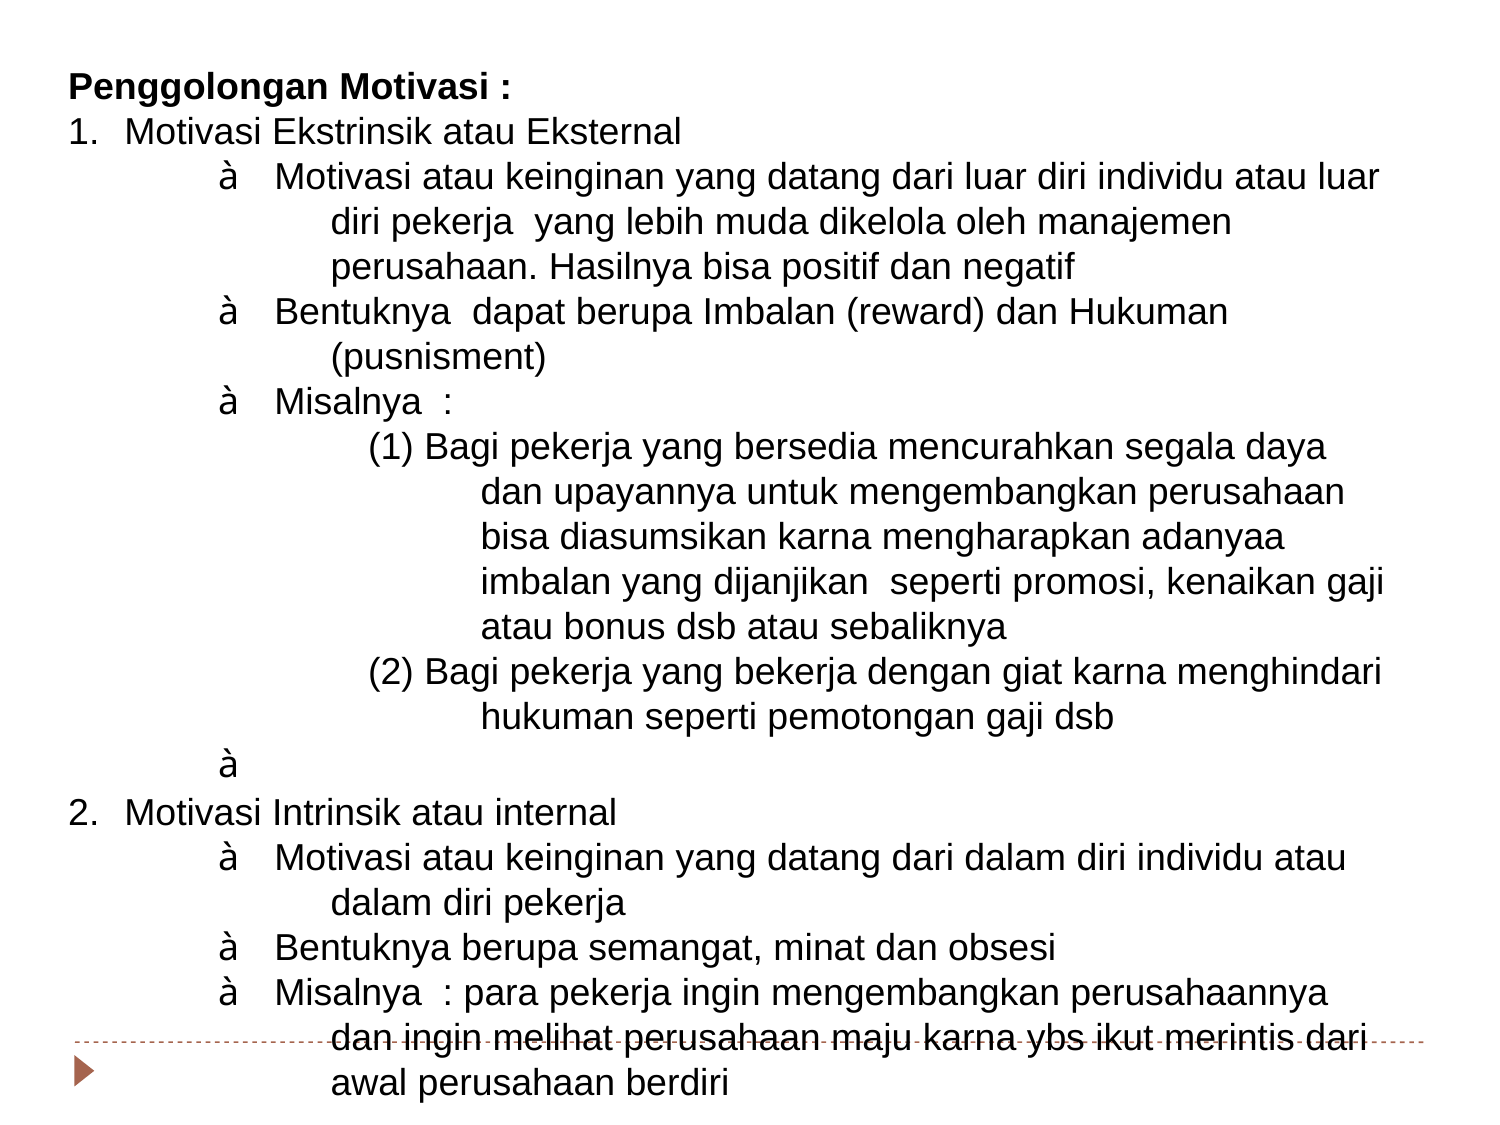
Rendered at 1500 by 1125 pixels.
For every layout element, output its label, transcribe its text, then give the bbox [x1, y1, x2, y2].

text_box Penggolongan Motivasi : Motivasi Ekstrinsik atau Eksternal Motivasi atau keinginan yang datang dari luar diri individu atau luar diri pekerja yang lebih muda dikelola oleh manajemen perusahaan. Hasilnya bisa positif dan negatif Bentuknya dapat berupa Imbalan (reward) dan Hukuman (pusnisment) Misalnya : Bagi pekerja yang bersedia mencurahkan segala daya dan upayannya untuk mengembangkan perusahaan bisa diasumsikan karna mengharapkan adanyaa imbalan yang dijanjikan seperti promosi, kenaikan gaji atau bonus dsb atau sebaliknya Bagi pekerja yang bekerja dengan giat karna menghindari hukuman seperti pemotongan gaji dsb Motivasi Intrinsik atau internal Motivasi atau keinginan yang datang dari dalam diri individu atau dalam diri pekerja Bentuknya berupa semangat, minat dan obsesi Misalnya : para pekerja ingin mengembangkan perusahaannya dan ingin melihat perusahaan maju karna ybs ikut merintis dari awal perusahaan berdiri [53, 54, 1412, 1115]
